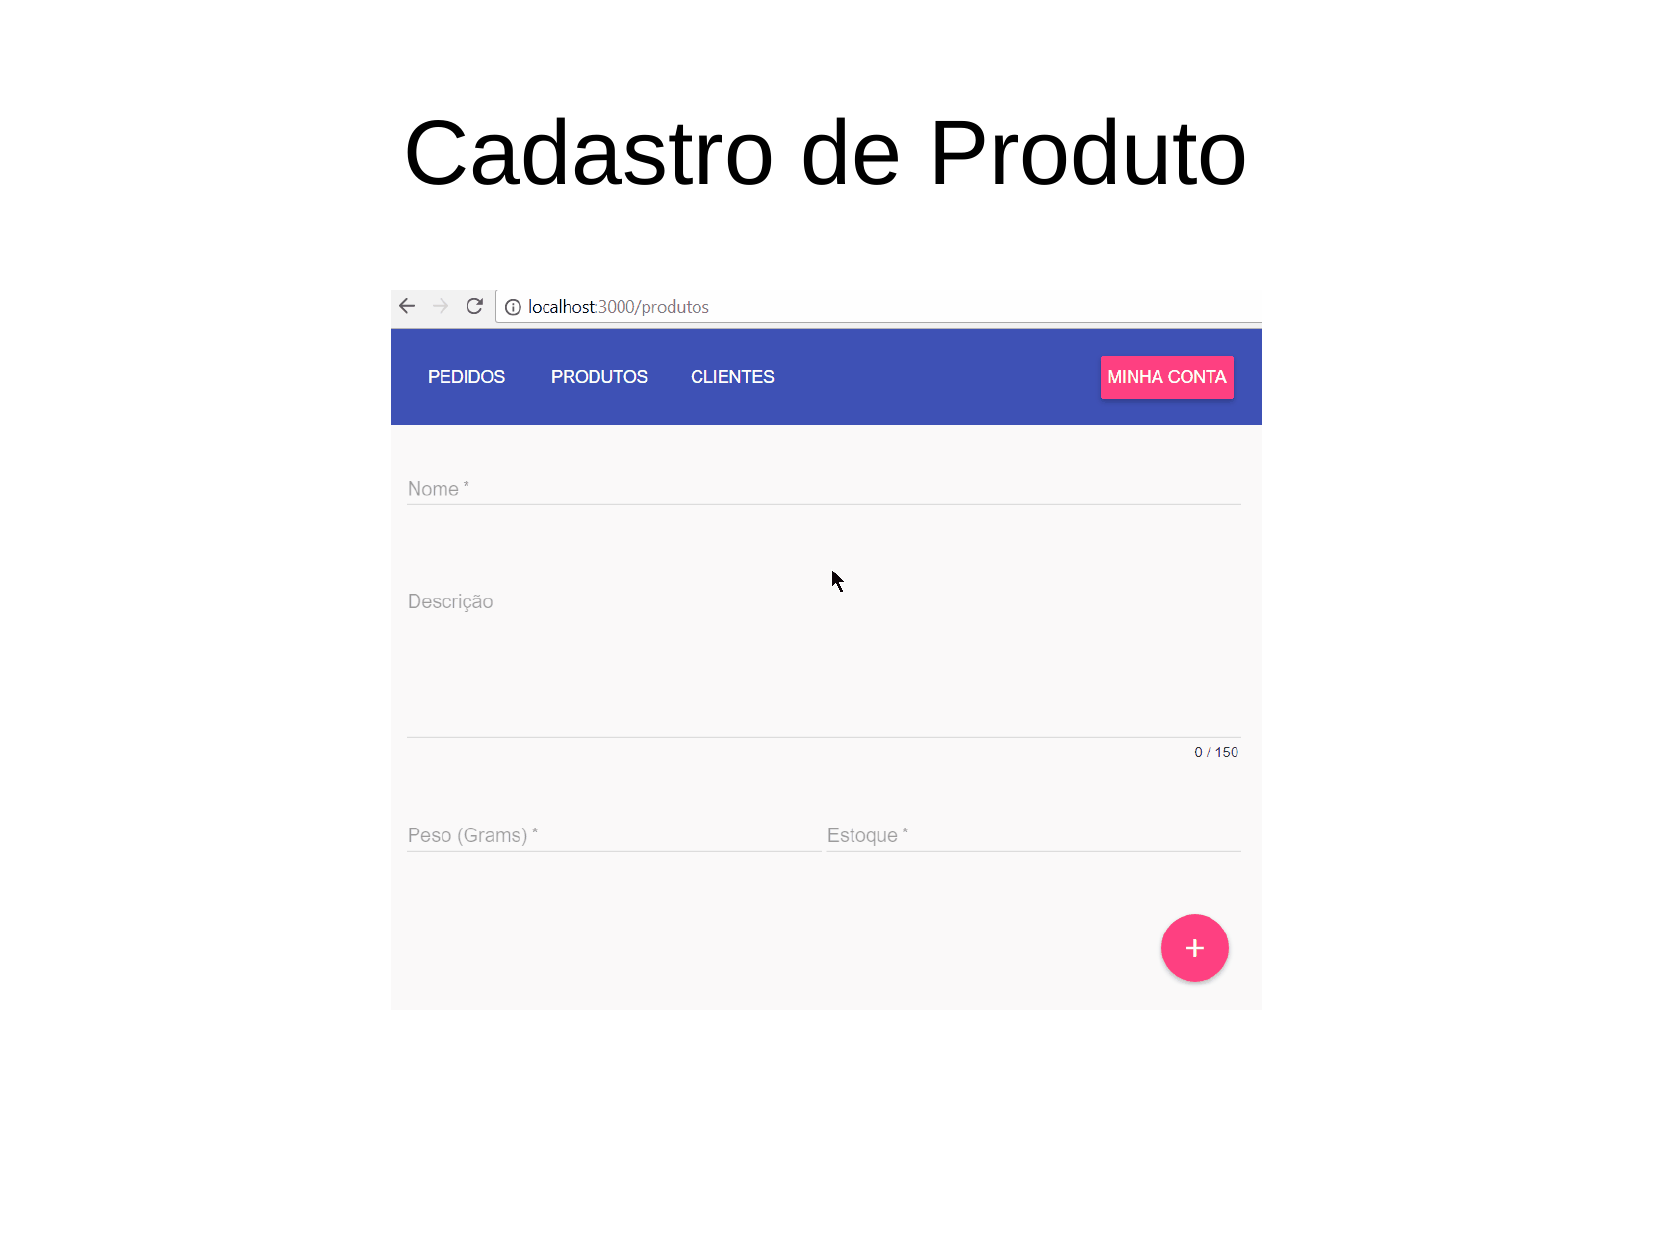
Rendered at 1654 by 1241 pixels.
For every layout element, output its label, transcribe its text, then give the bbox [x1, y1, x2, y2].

title Cadastro de Produto [82, 49, 1571, 257]
picture [391, 290, 1262, 1010]
